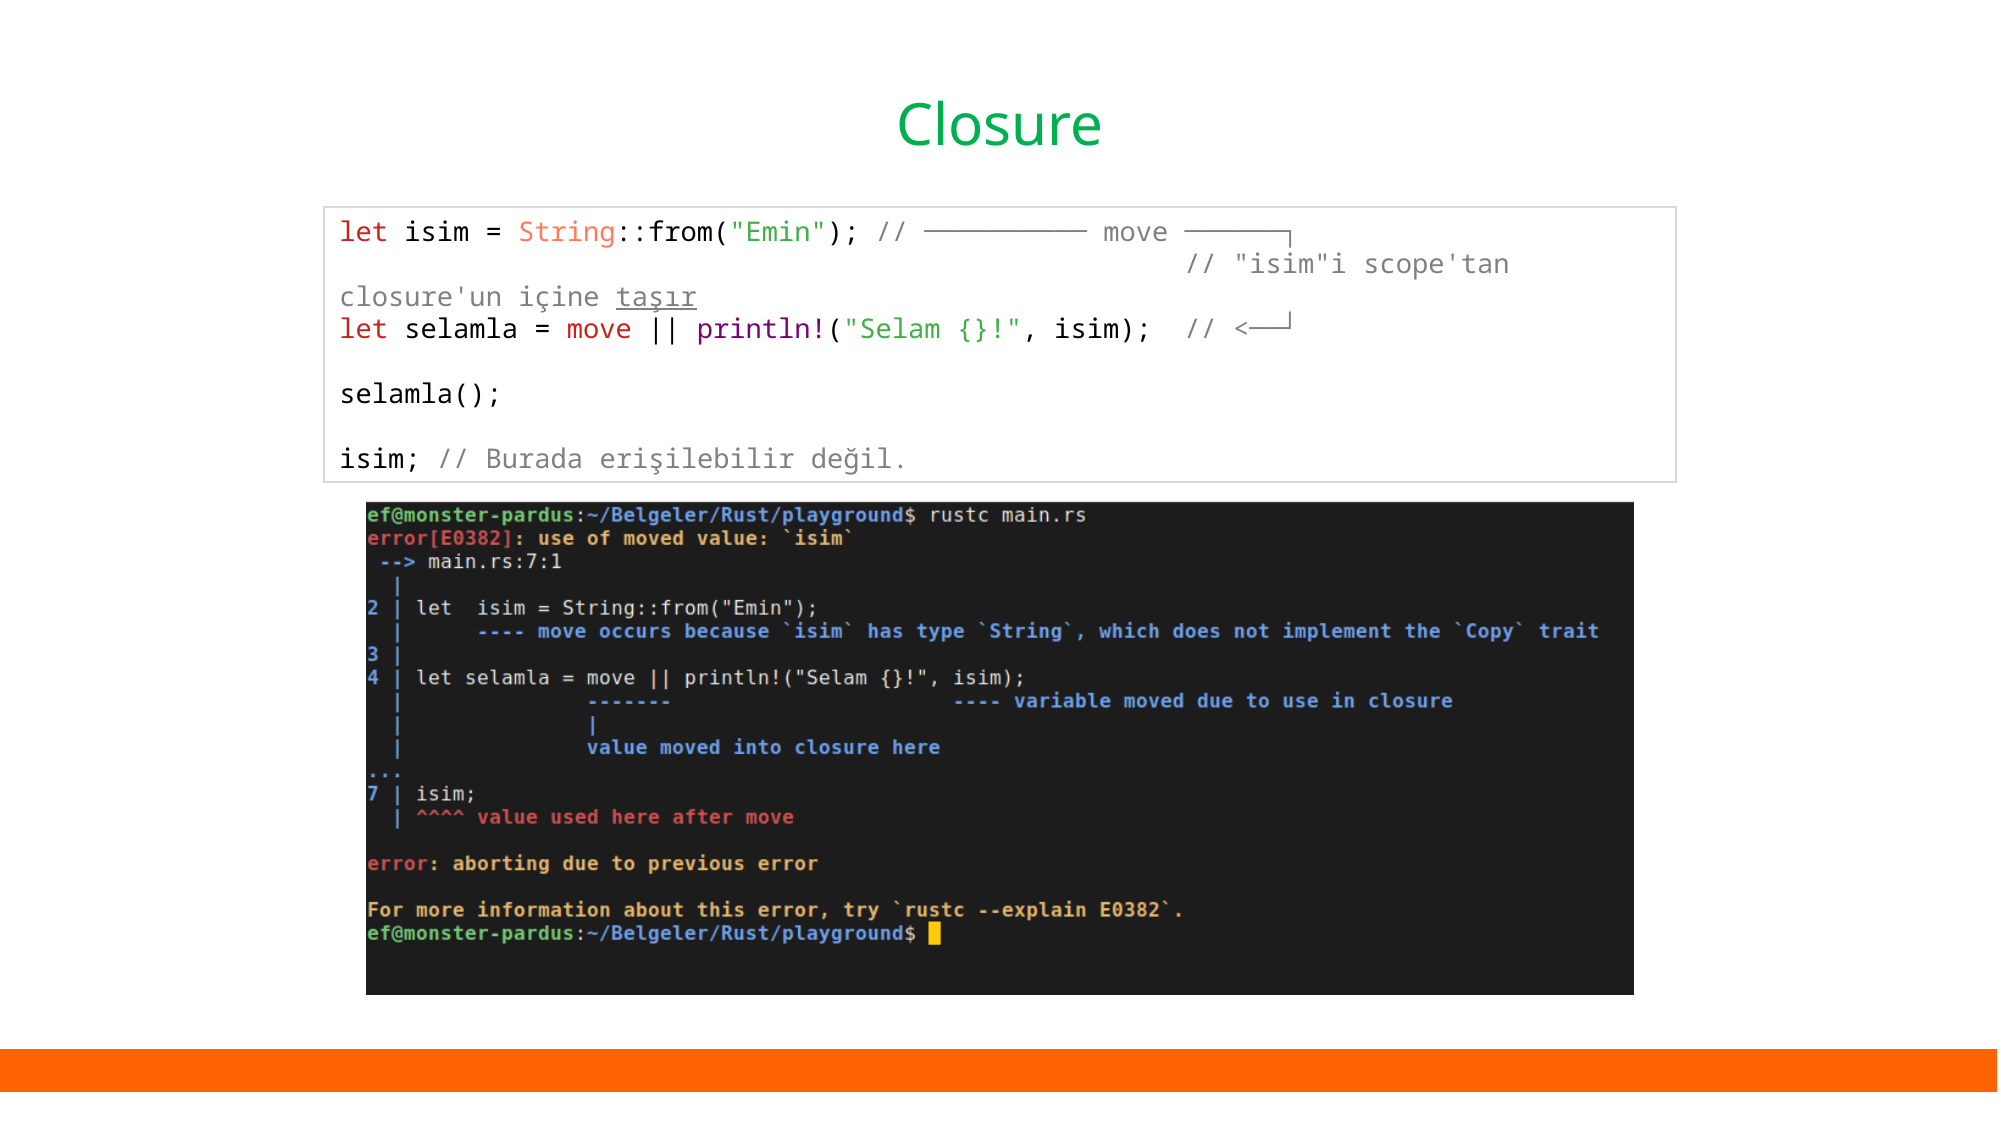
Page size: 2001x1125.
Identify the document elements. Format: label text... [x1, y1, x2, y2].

picture [366, 501, 1634, 995]
text_box [0, 1049, 1997, 1092]
list Closure [420, 87, 1580, 178]
text_box let isim = String::from("Emin"); // ────────── move ──────┐ // "isim"i scope'tan closure'un içine taşır let selamla = move || println!("Selam {}!", isim); // <──┘ selamla(); isim; // Burada erişilebilir değil. [324, 206, 1676, 482]
